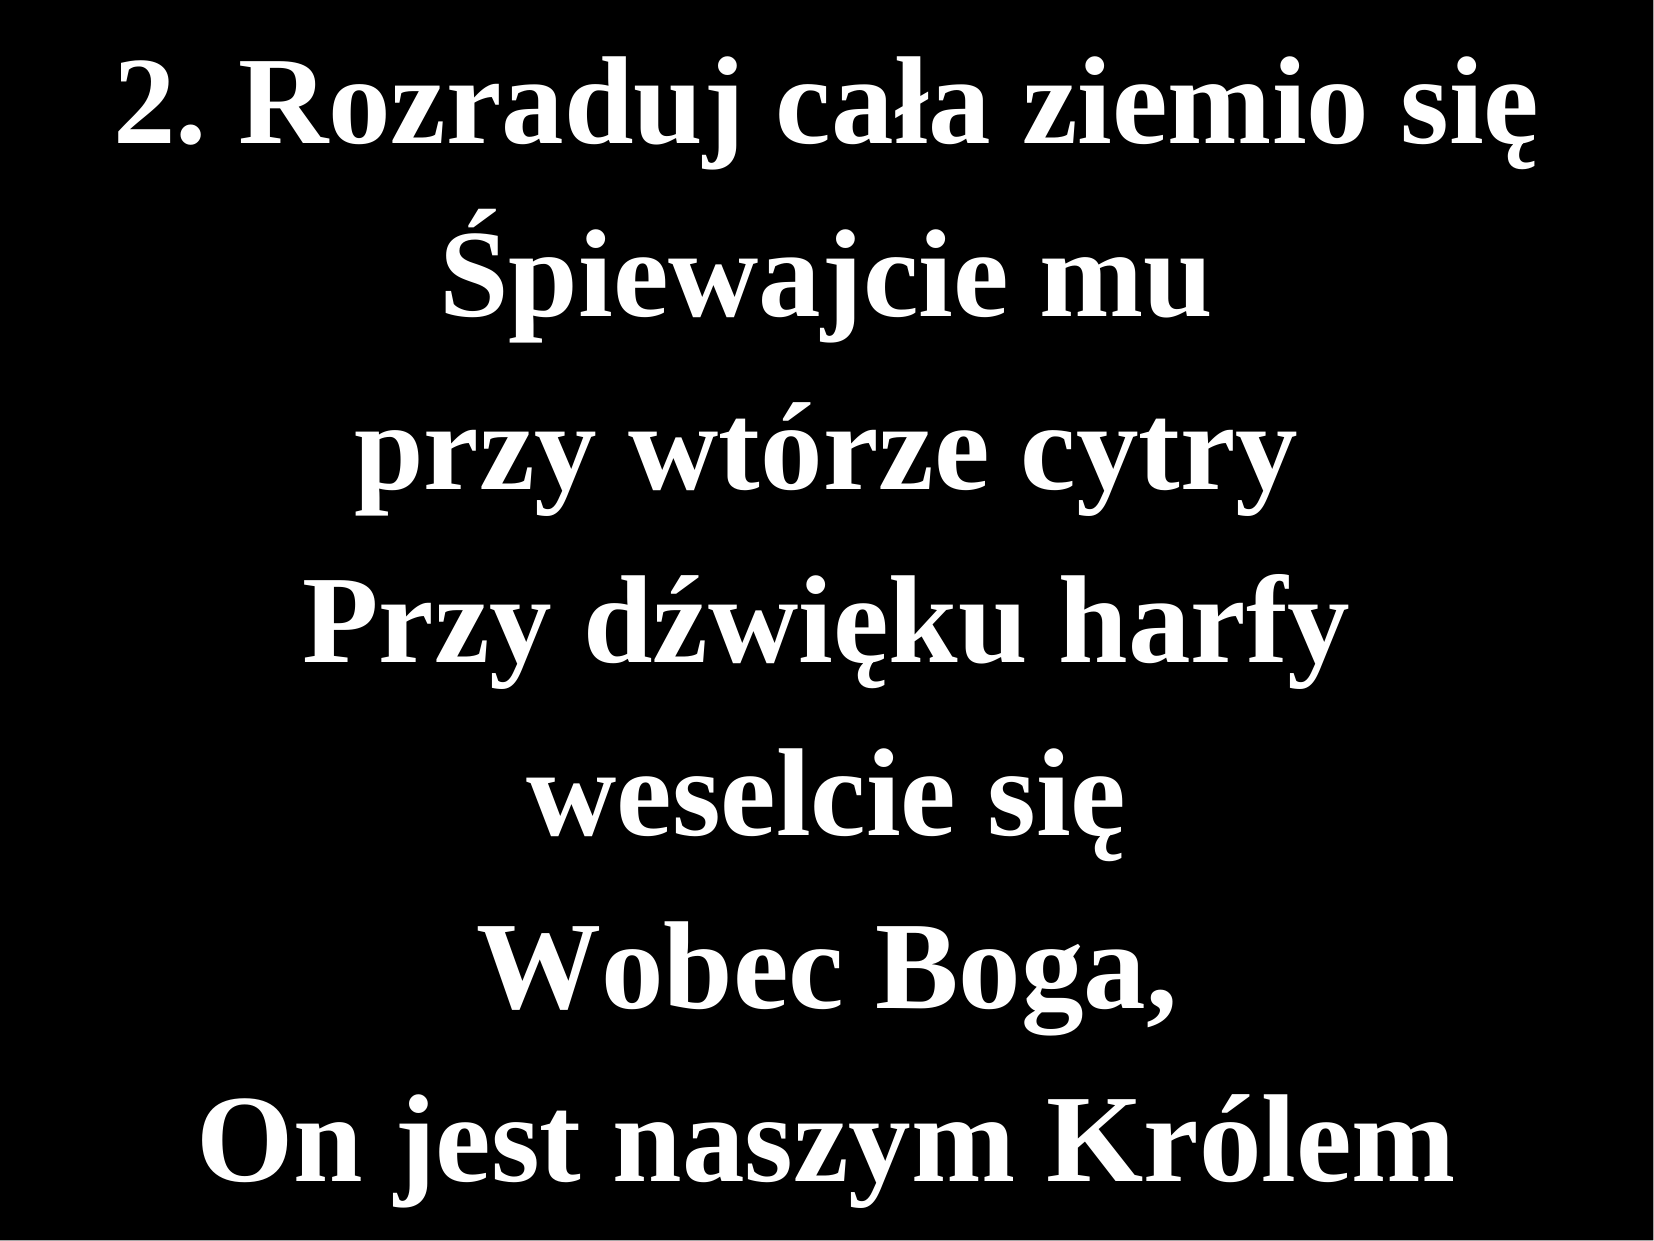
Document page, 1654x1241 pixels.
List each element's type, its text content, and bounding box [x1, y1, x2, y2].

title 2. Rozraduj cała ziemio się ppp Śpiewajcie mu ppp przy wtórze cytry ppp Przy dźwięku harfy ppp weselcie się ppp Wobec Boga, ppp On jest naszym Królem [0, 0, 1654, 1241]
